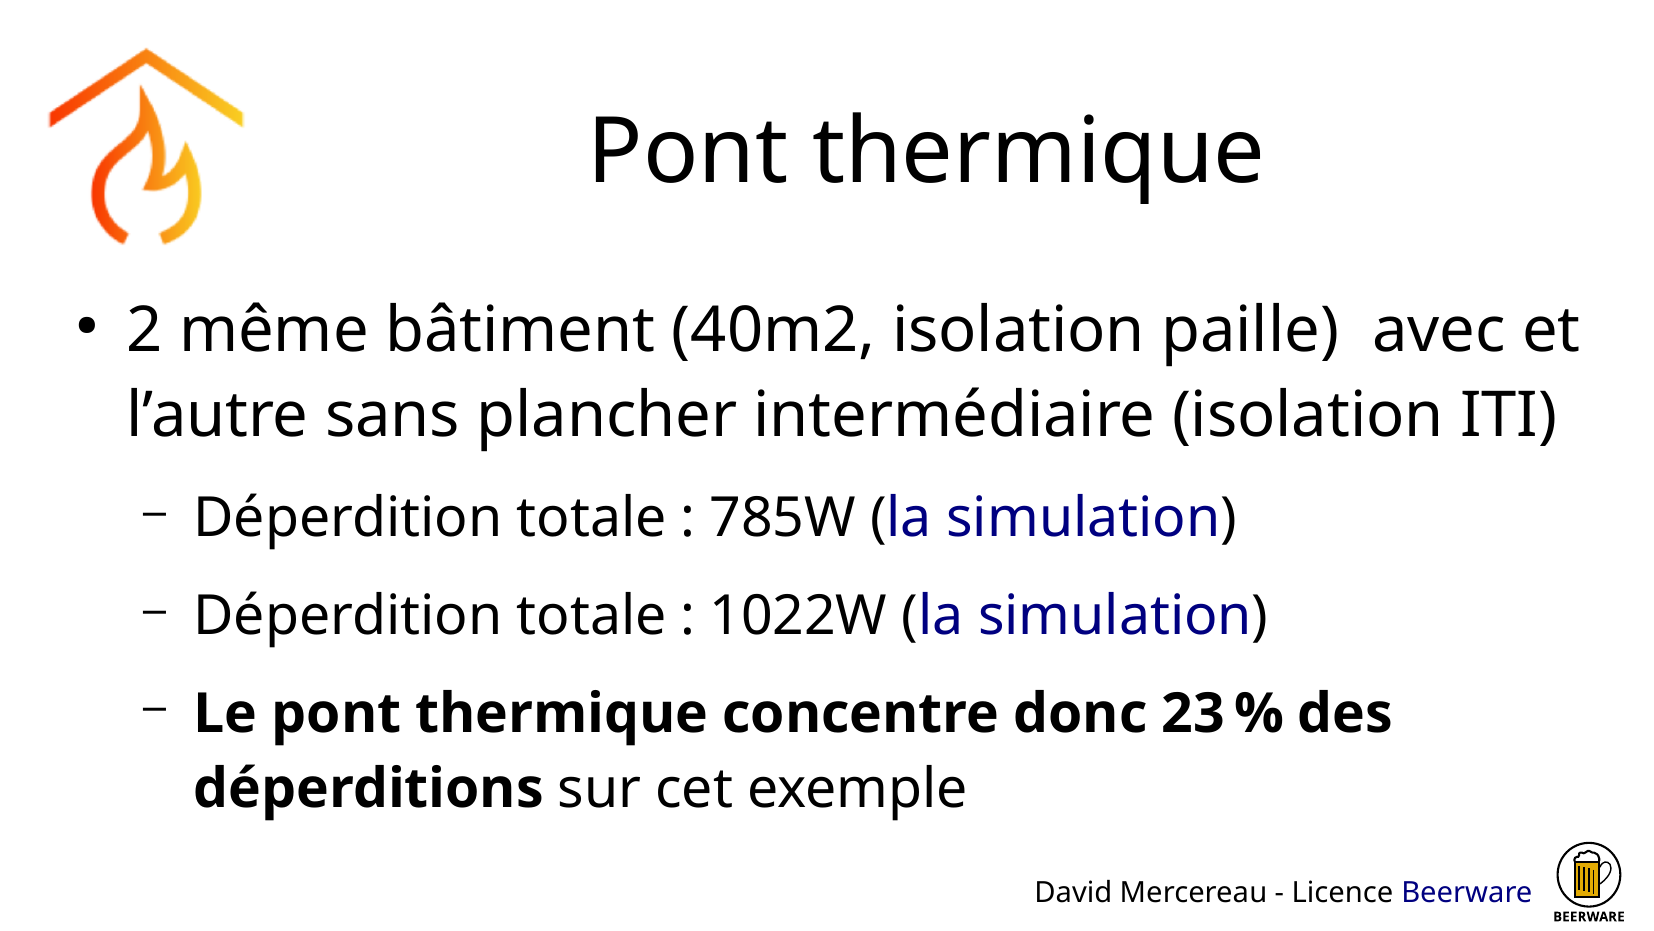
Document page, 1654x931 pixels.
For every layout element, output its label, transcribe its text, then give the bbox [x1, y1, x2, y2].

picture [47, 47, 246, 246]
title Pont thermique [271, 69, 1583, 225]
list 2 même bâtiment (40m2, isolation paille) avec et l’autre sans plancher intermédiaire (isolation ITI) Déperdition totale : 785W (la simulation) Déperdition totale : 1022W (la simulation) Le pont thermique concentre donc 23 % des déperditions sur cet exemple [59, 283, 1583, 839]
